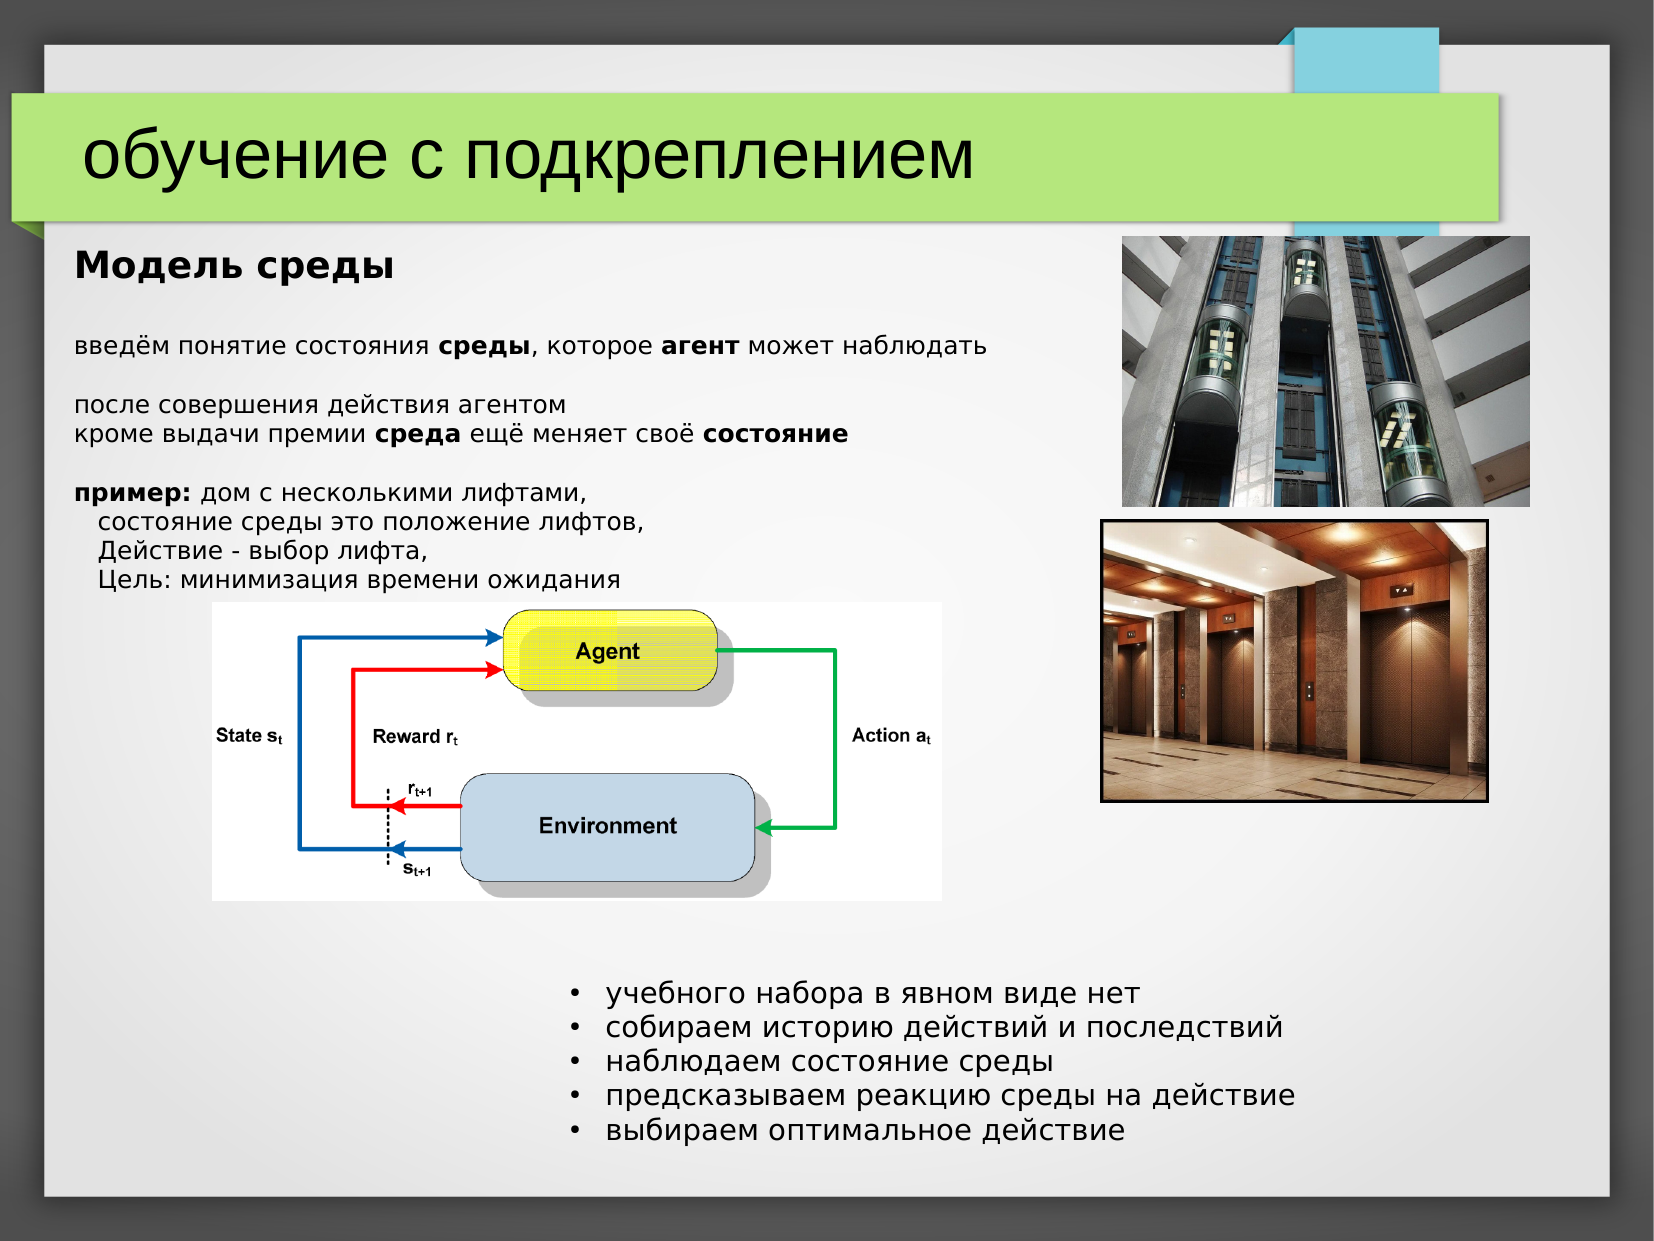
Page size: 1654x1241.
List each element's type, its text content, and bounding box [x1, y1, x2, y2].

text_box учебного набора в явном виде нет собираем историю действий и последствий наблюдаем состояние среды предсказываем реакцию среды на действие выбираем оптимальное действие [555, 968, 1512, 1158]
title обучение с подкреплением [82, 94, 1264, 213]
text_box Модель среды введём понятие состояния среды, которое агент может наблюдать после совершения действия агентом кроме выдачи премии среда ещё меняет своё состояние пример: дом с несколькими лифтами, состояние среды это положение лифтов, Действие - выбор лифта, Цель: минимизация времени ожидания [59, 236, 1040, 603]
picture [0, 0, 1654, 1241]
